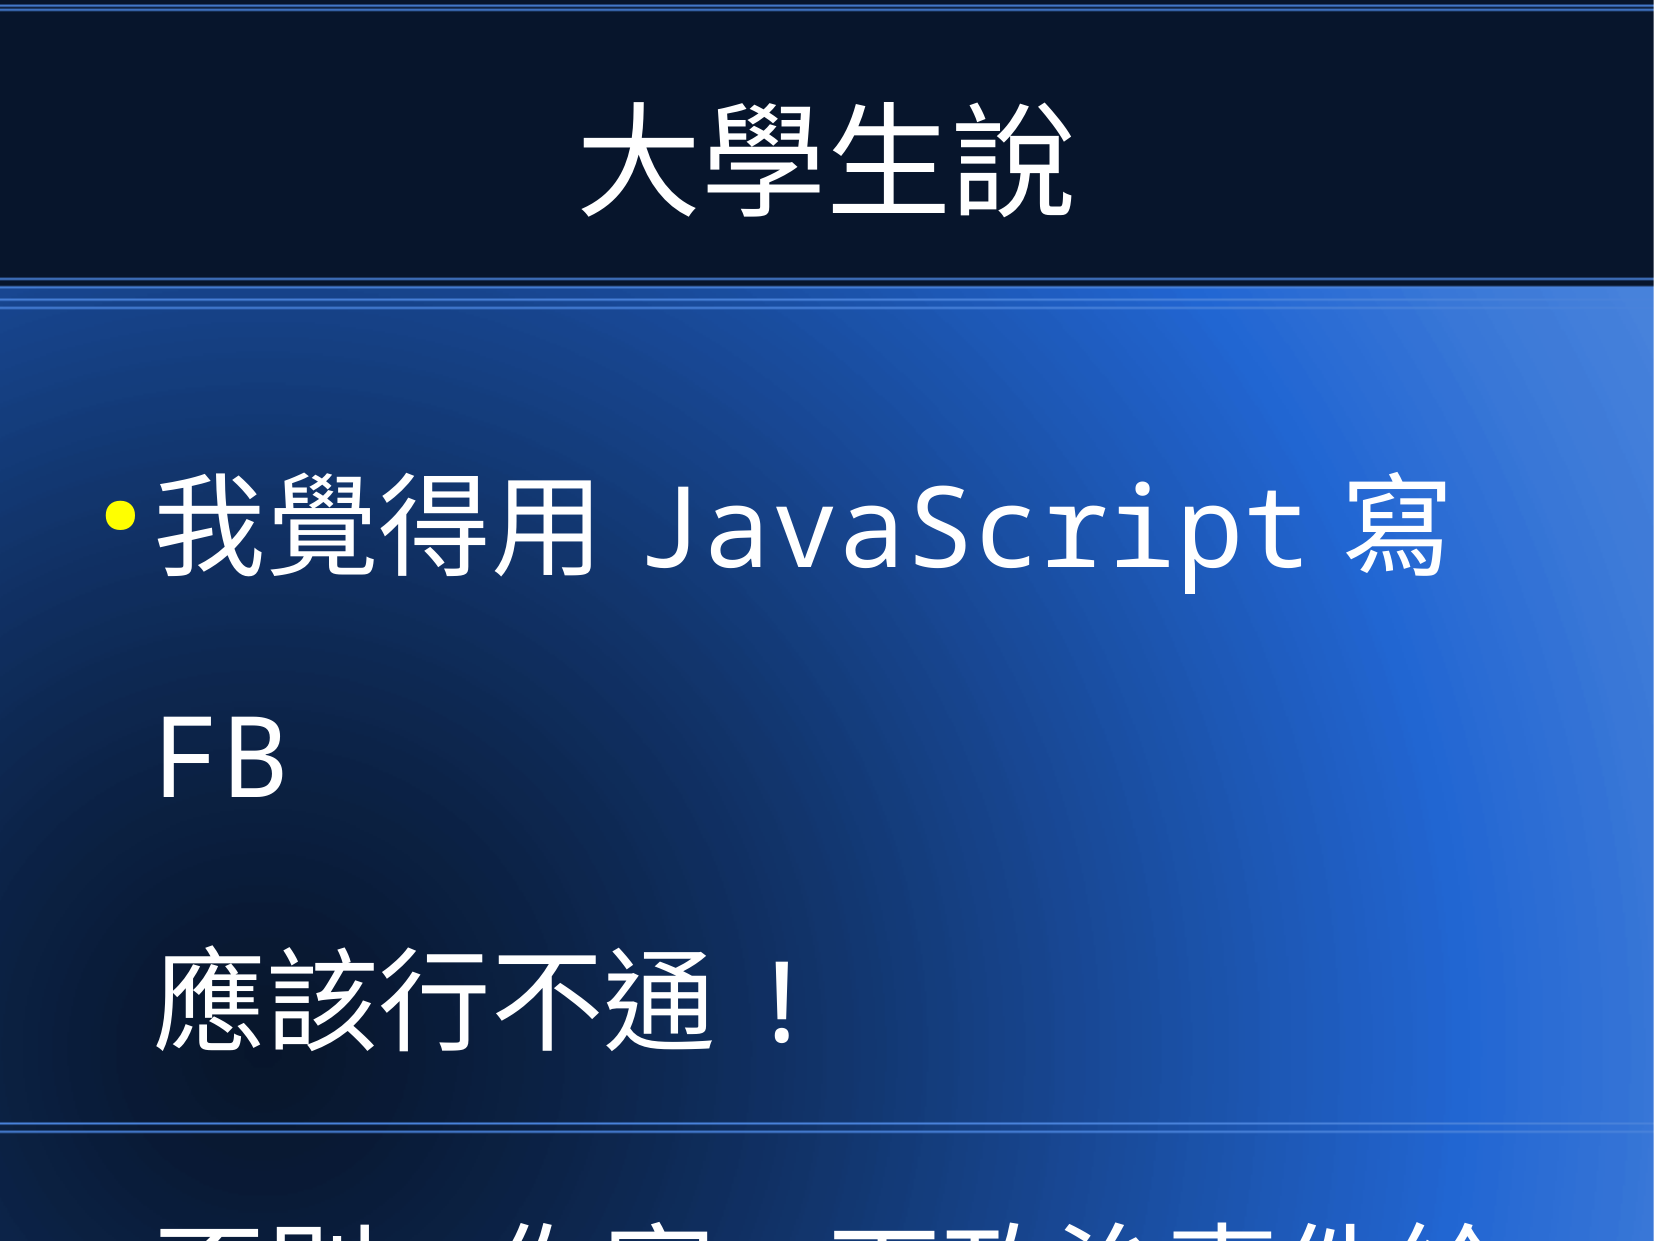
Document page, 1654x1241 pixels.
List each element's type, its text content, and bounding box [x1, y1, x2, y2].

picture [0, 0, 1654, 1241]
list 我覺得用JavaScript寫FB 應該行不通! 否則、你寫一下政治事件給我看。 [82, 355, 1571, 1241]
title 大學生說 [82, 49, 1571, 257]
